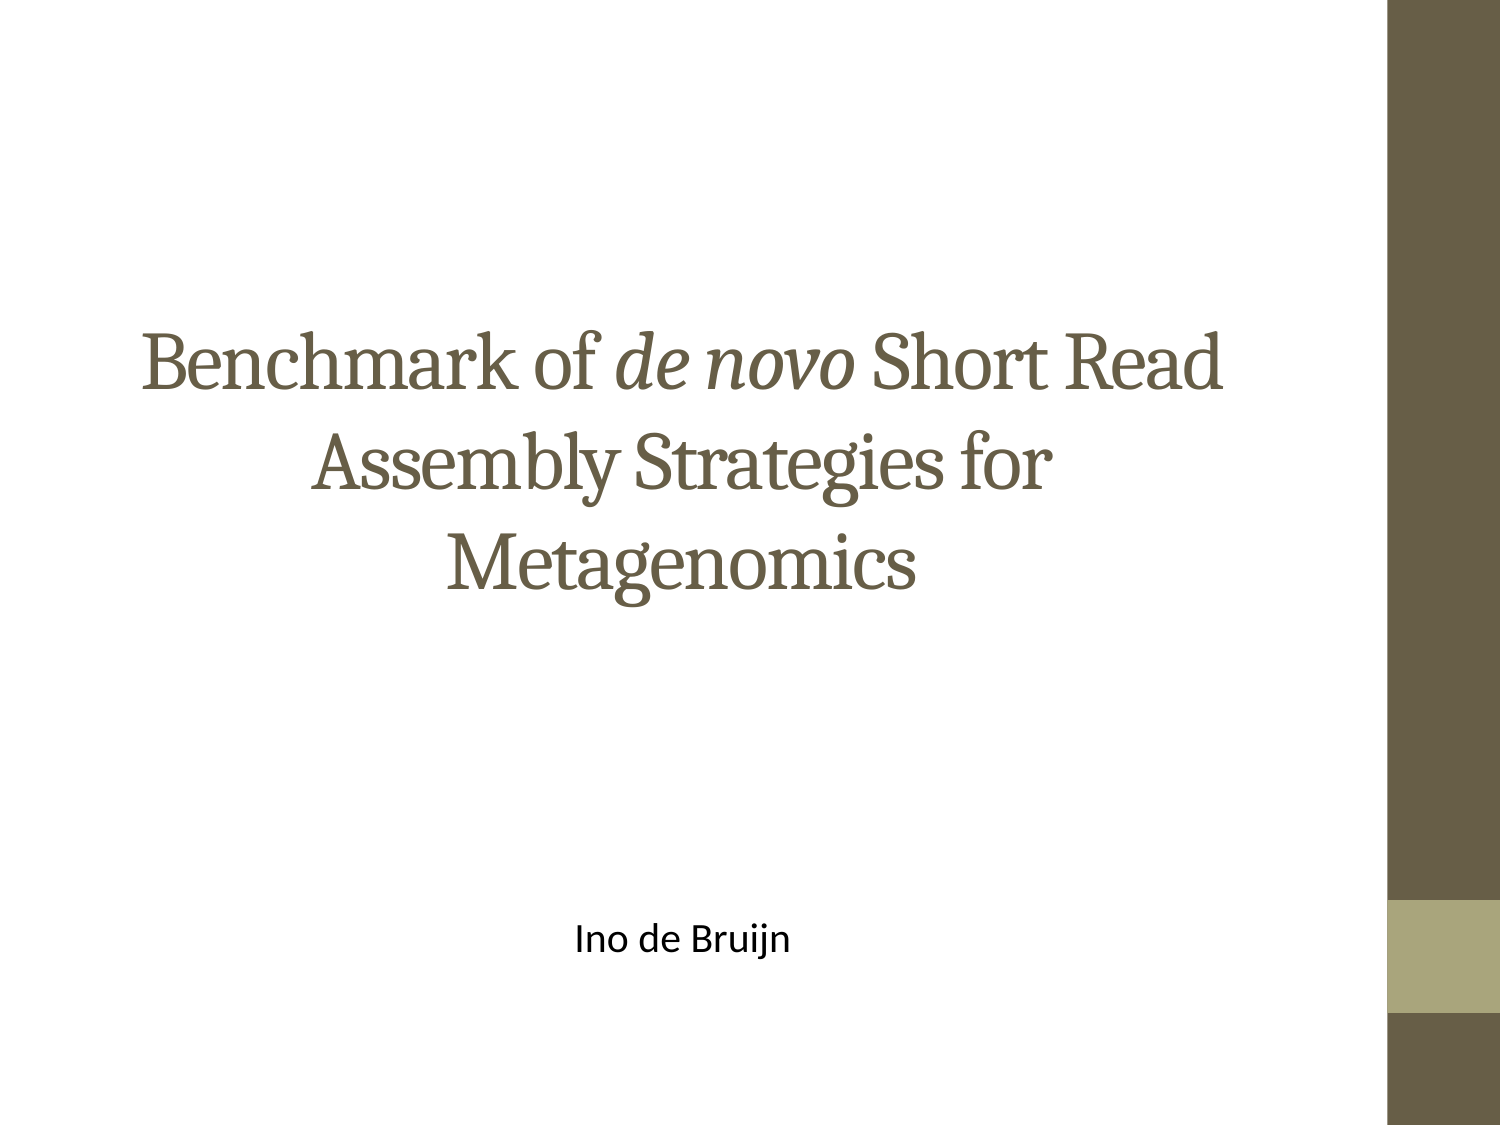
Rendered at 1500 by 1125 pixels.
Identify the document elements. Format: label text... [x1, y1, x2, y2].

title Benchmark of de novo Short Read Assembly Strategies for Metagenomics [125, 277, 1376, 636]
text_box Ino de Bruijn [559, 903, 957, 969]
